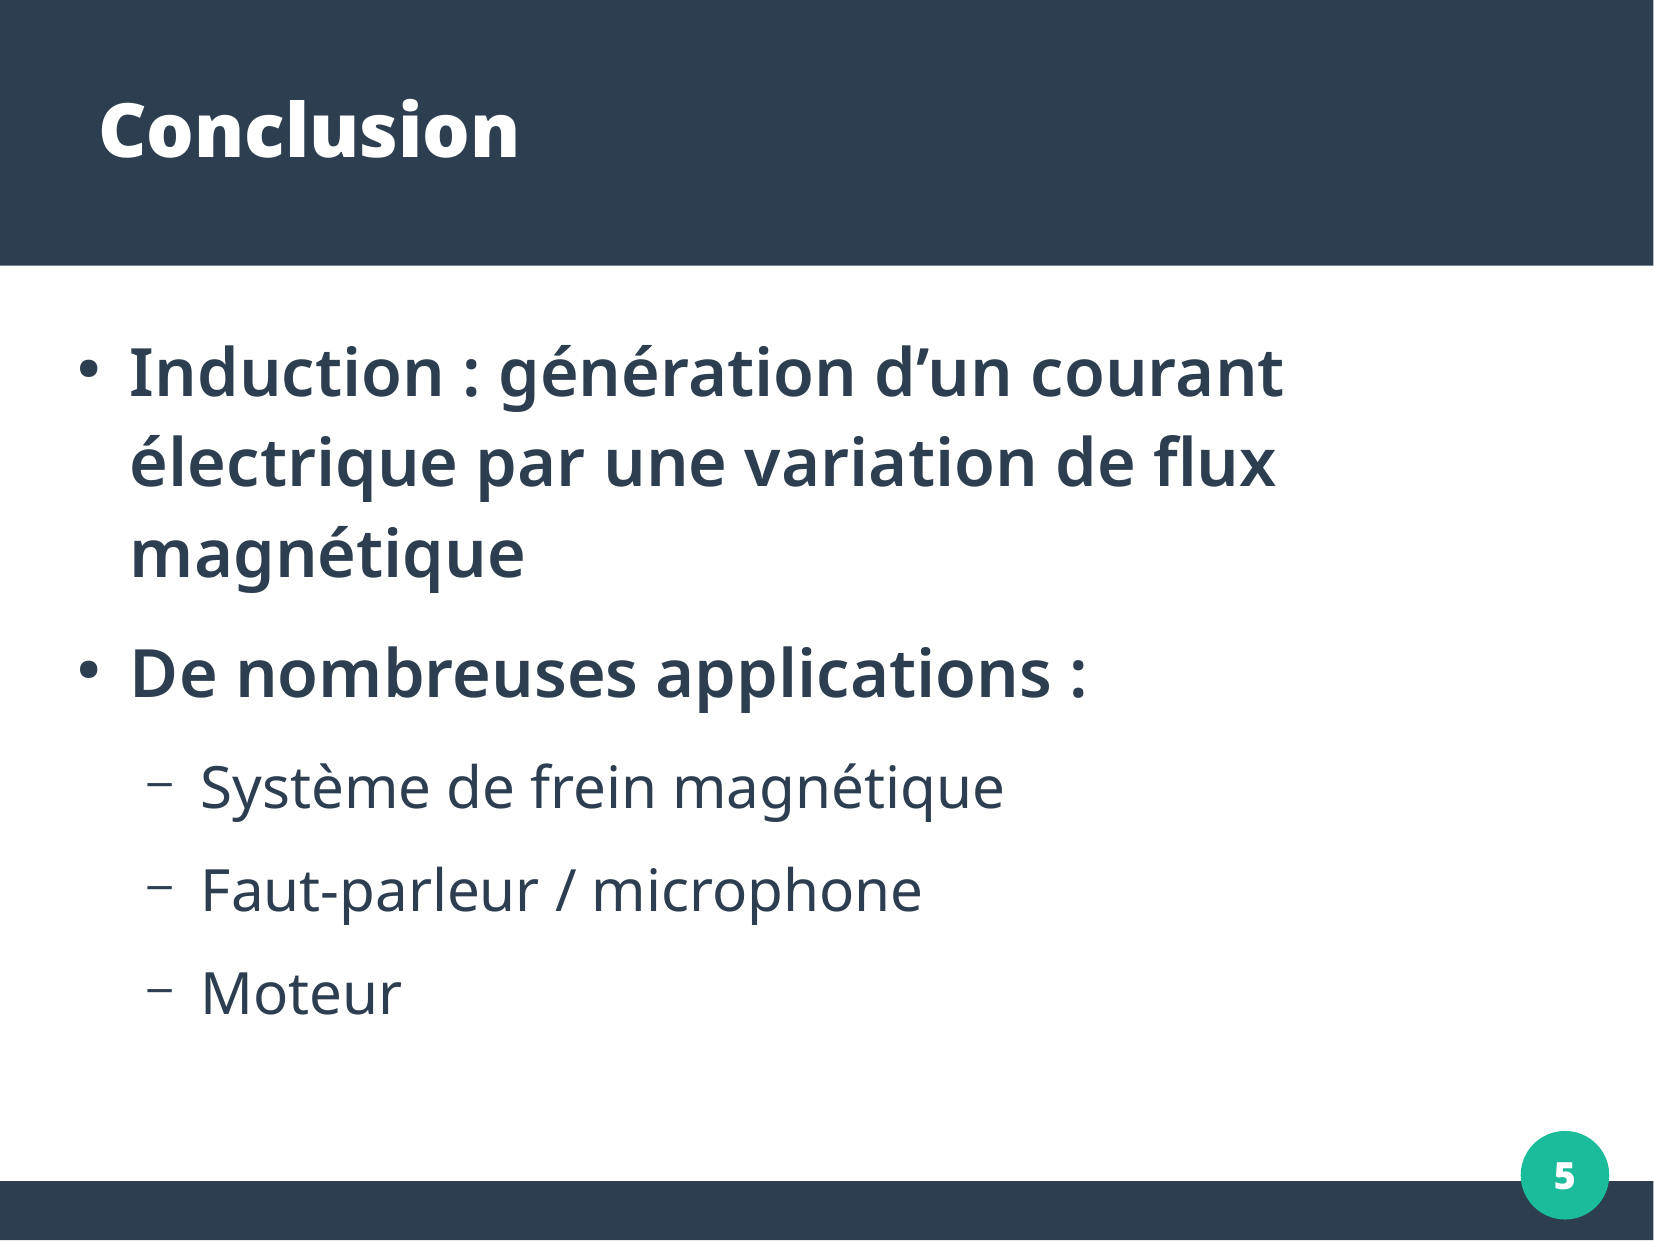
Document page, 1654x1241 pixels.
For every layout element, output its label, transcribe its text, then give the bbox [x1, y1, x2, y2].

list Induction : génération d’un courant électrique par une variation de flux magnétique De nombreuses applications : Système de frein magnétique Faut-parleur / microphone Moteur [59, 324, 1595, 1152]
title Conclusion [59, 49, 1595, 207]
